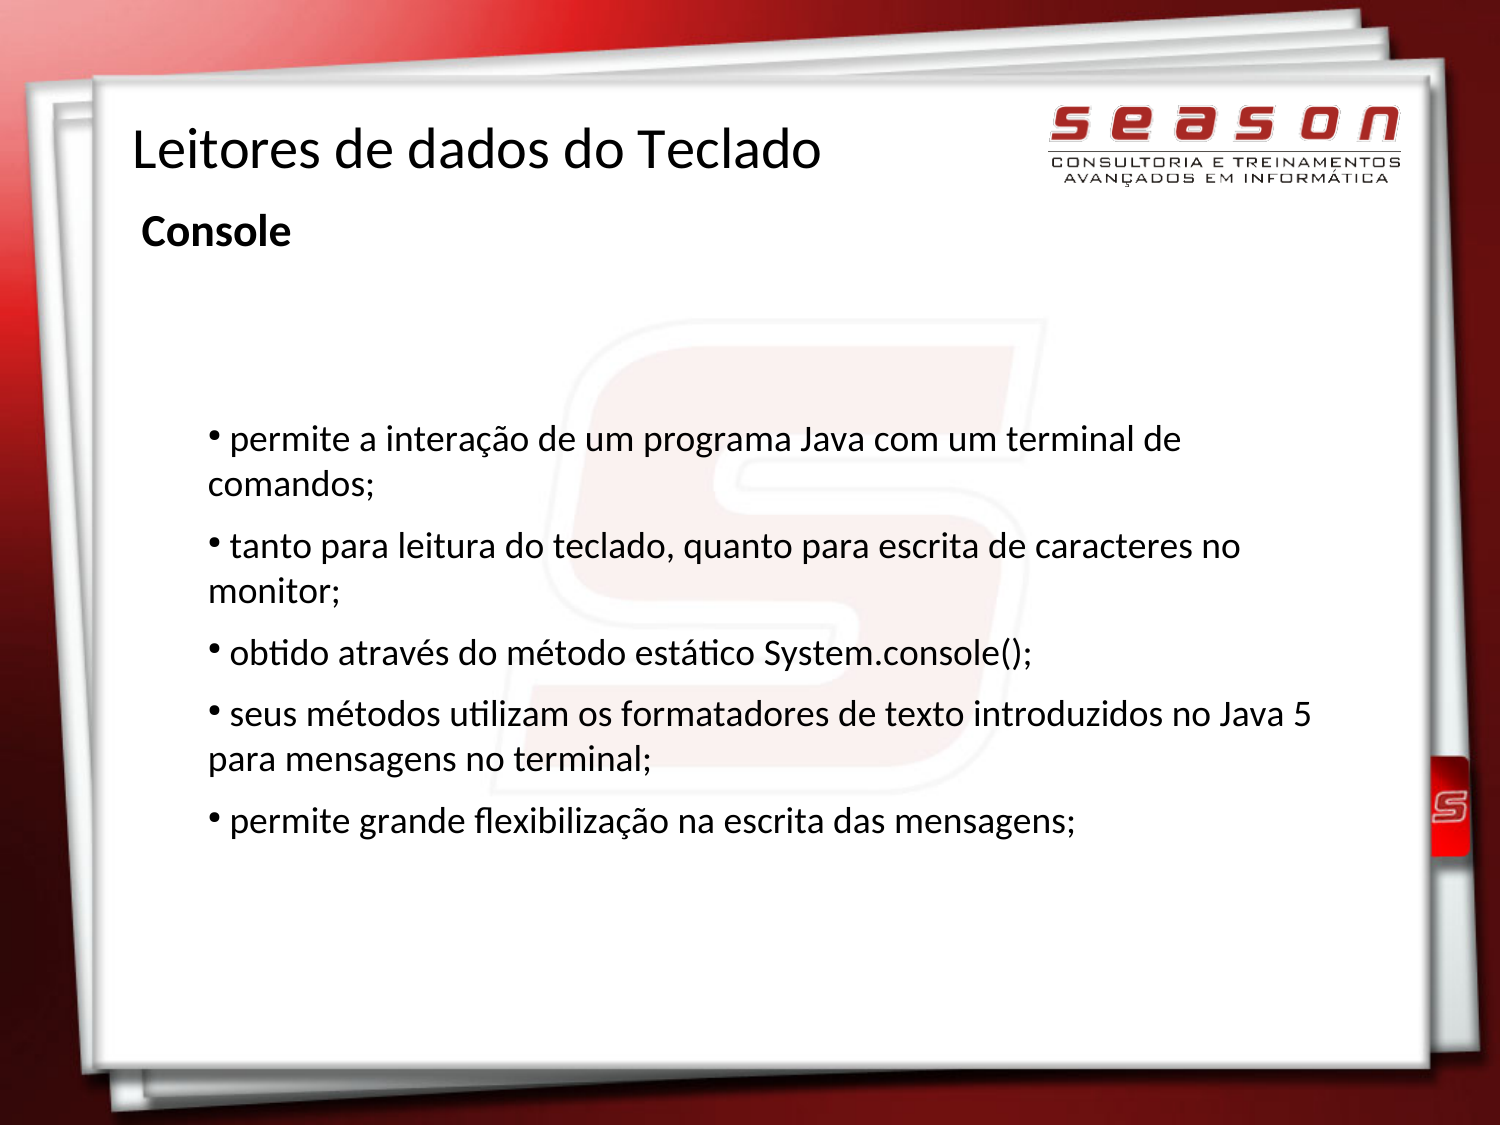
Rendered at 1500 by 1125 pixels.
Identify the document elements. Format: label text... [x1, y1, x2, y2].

text_box permite a interação de um programa Java com um terminal de comandos; tanto para leitura do teclado, quanto para escrita de caracteres no monitor; obtido através do método estático System.console(); seus métodos utilizam os formatadores de texto introduzidos no Java 5 para mensagens no terminal; permite grande flexibilização na escrita das mensagens; [207, 375, 1328, 880]
text_box Console [141, 200, 1240, 256]
picture [0, 0, 1500, 1125]
title Leitores de dados do Teclado [118, 33, 1394, 257]
